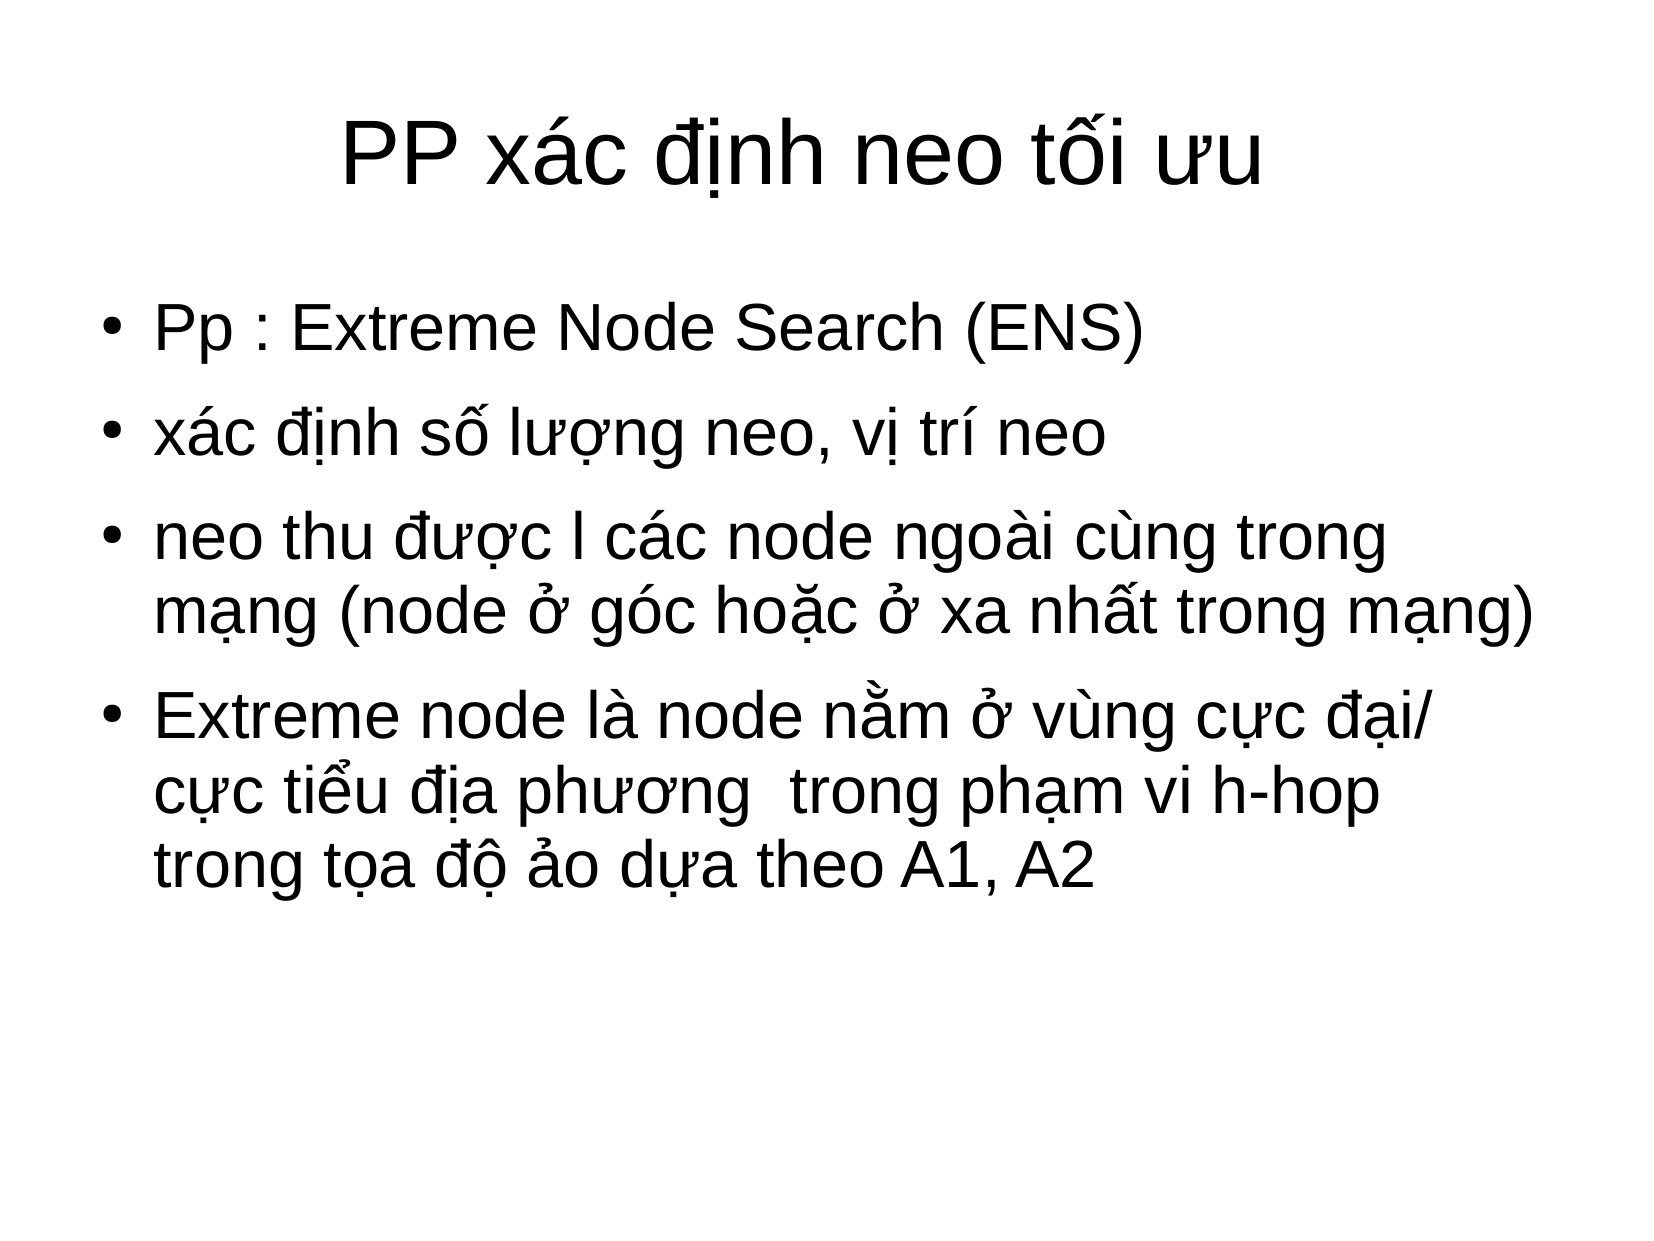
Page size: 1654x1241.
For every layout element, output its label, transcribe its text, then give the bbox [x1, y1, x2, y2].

list Pp : Extreme Node Search (ENS) xác định số lượng neo, vị trí neo neo thu được l các node ngoài cùng trong mạng (node ở góc hoặc ở xa nhất trong mạng) Extreme node là node nằm ở vùng cực đại/ cực tiểu địa phương trong phạm vi h-hop trong tọa độ ảo dựa theo A1, A2 [82, 290, 1538, 1010]
title PP xác định neo tối ưu [82, 49, 1571, 257]
